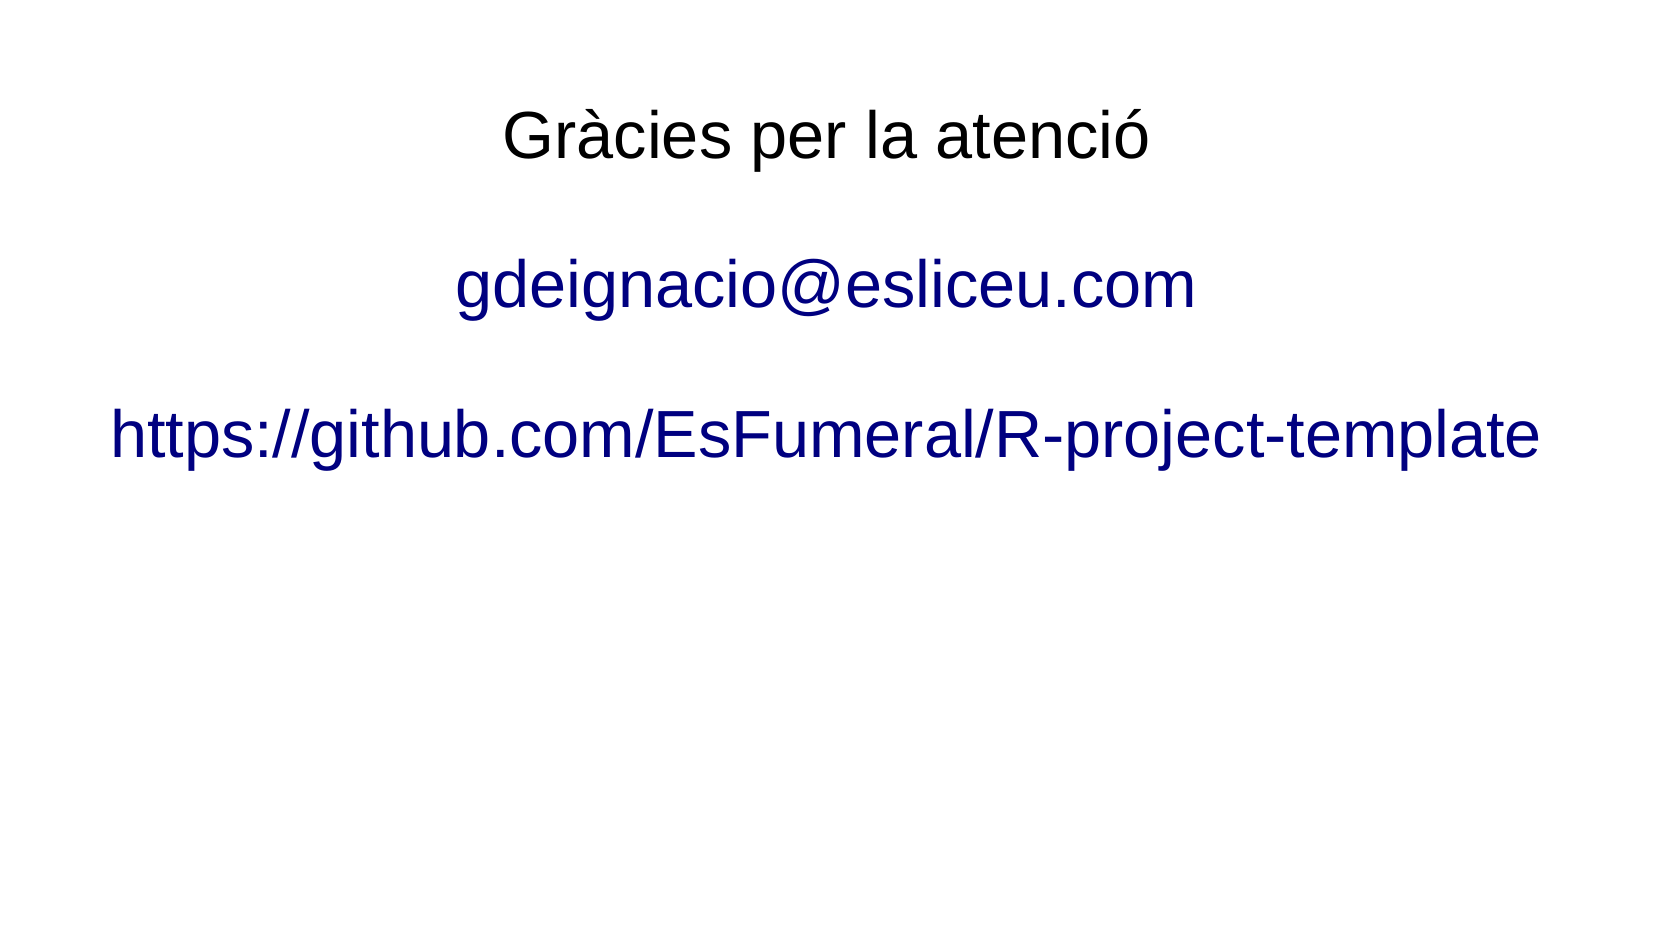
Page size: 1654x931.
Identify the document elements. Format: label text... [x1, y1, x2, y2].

subtitle Gràcies per la atenció gdeignacio@esliceu.com https://github.com/EsFumeral/R-project-template [82, 37, 1571, 757]
